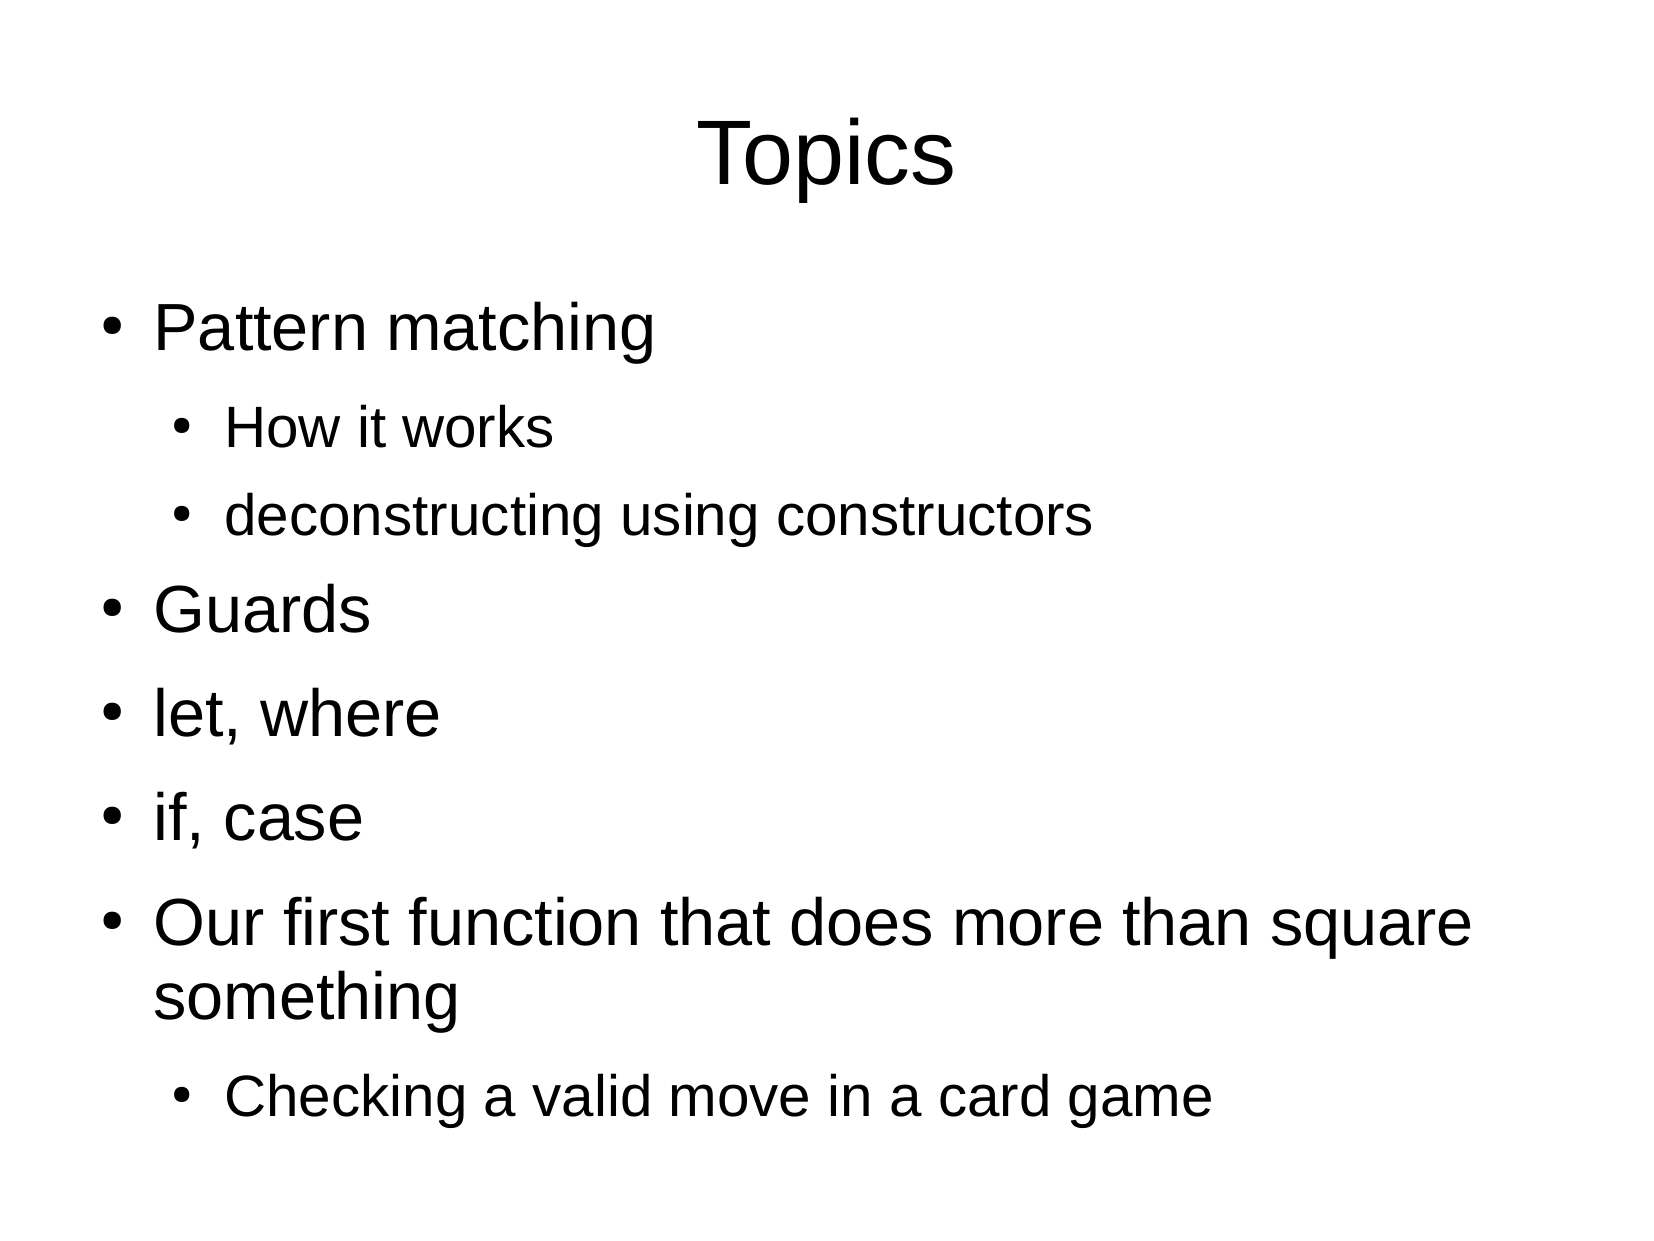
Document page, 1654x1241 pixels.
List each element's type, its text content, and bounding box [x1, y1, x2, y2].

list Pattern matching How it works deconstructing using constructors Guards let, where if, case Our first function that does more than square something Checking a valid move in a card game [82, 290, 1571, 1129]
title Topics [82, 56, 1571, 250]
